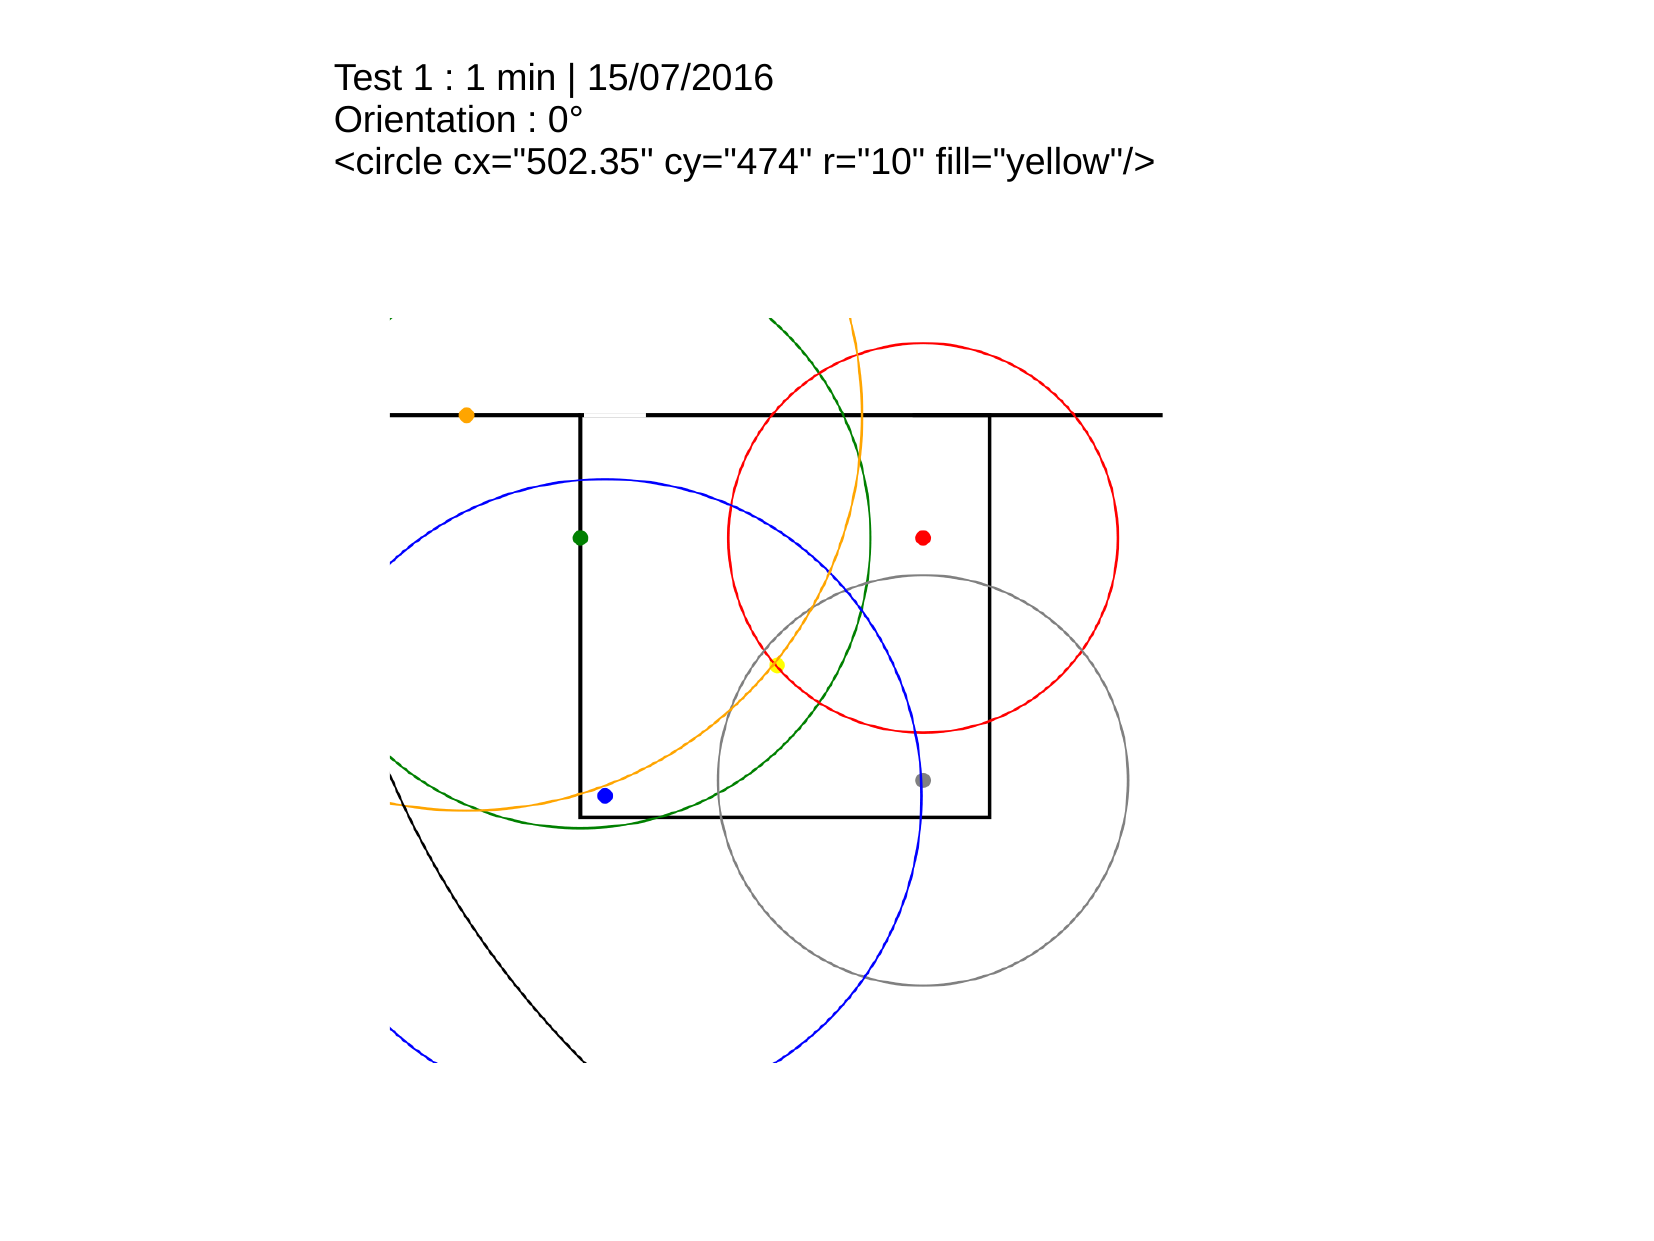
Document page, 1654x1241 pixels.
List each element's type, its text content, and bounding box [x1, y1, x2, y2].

text_box Test 1 : 1 min | 15/07/2016 Orientation : 0° <circle cx="502.35" cy="474" r="10" fill="yellow"/> [318, 49, 1180, 191]
picture [389, 318, 1163, 1063]
